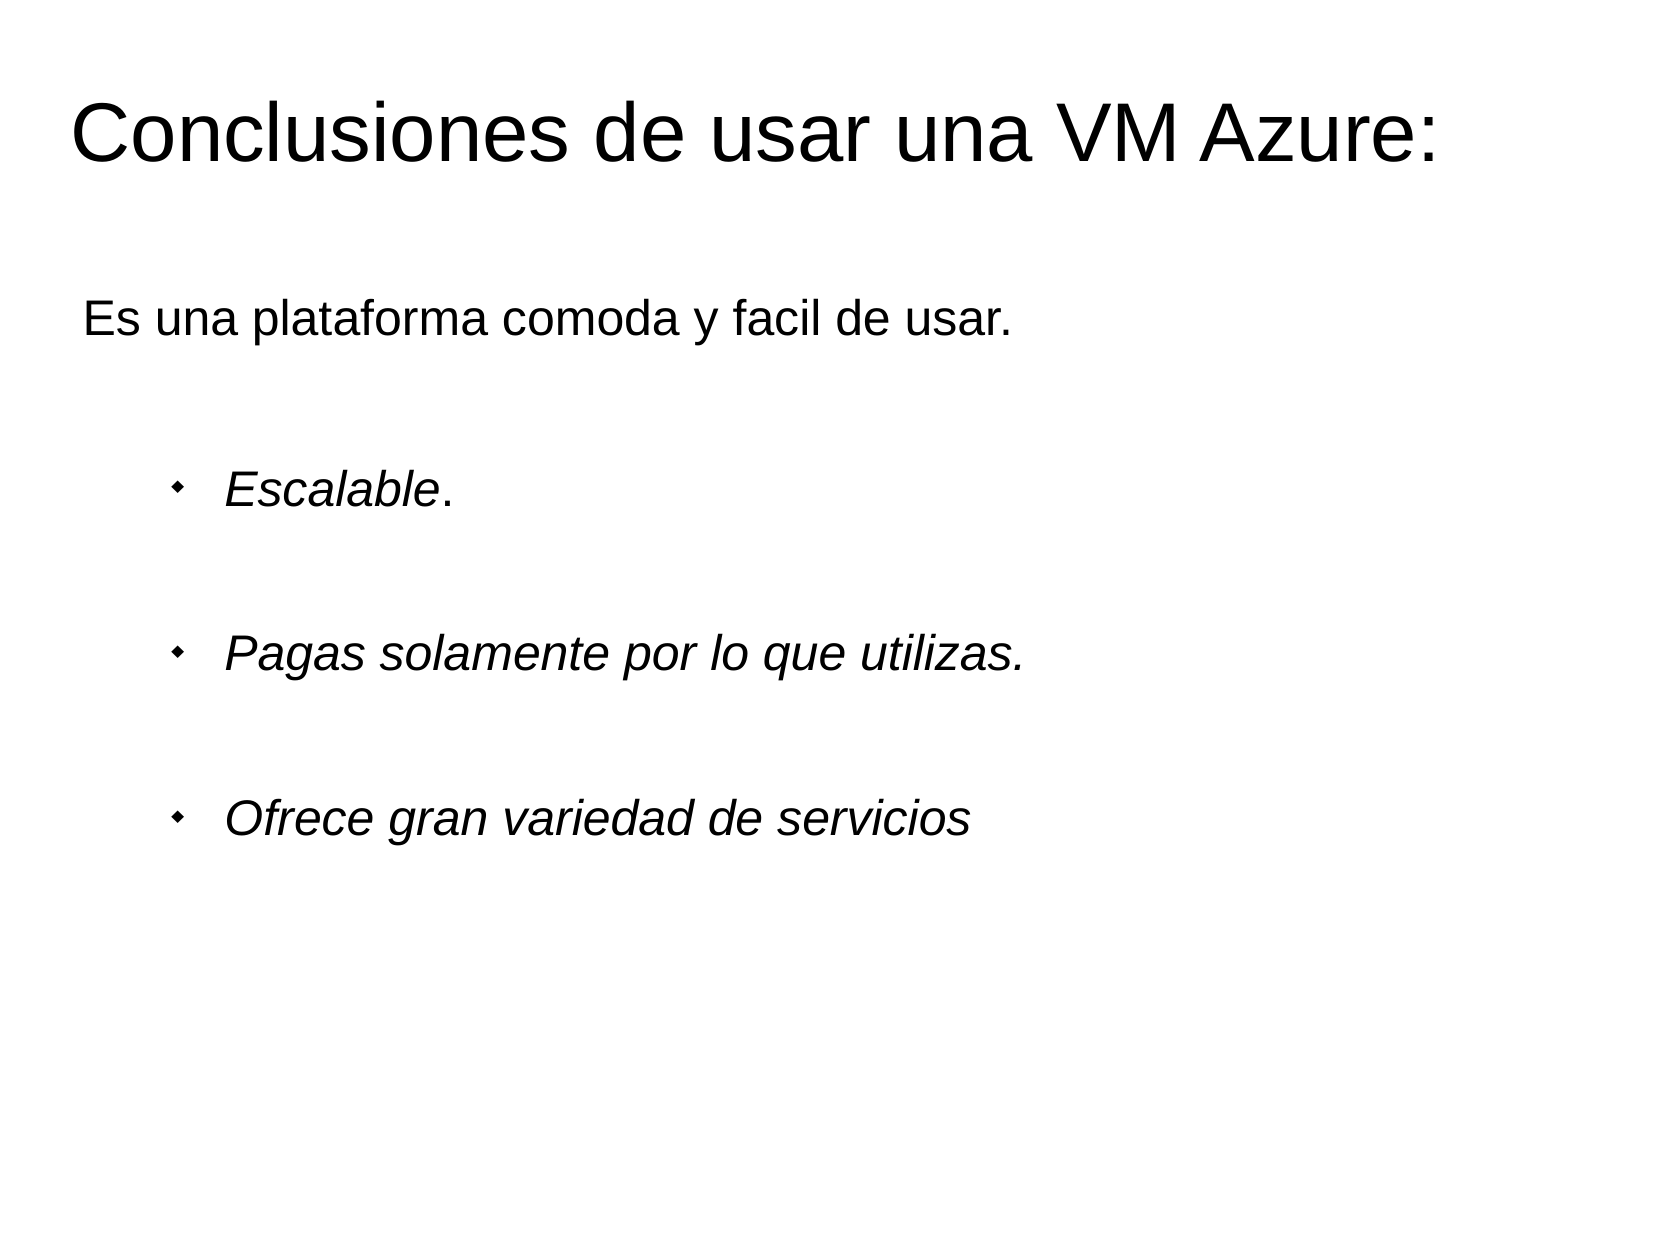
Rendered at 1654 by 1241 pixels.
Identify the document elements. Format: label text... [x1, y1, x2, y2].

title Conclusiones de usar una VM Azure: [11, 29, 1501, 237]
list Es una plataforma comoda y facil de usar. Escalable. Pagas solamente por lo que utilizas. Ofrece gran variedad de servicios [82, 290, 1571, 1010]
